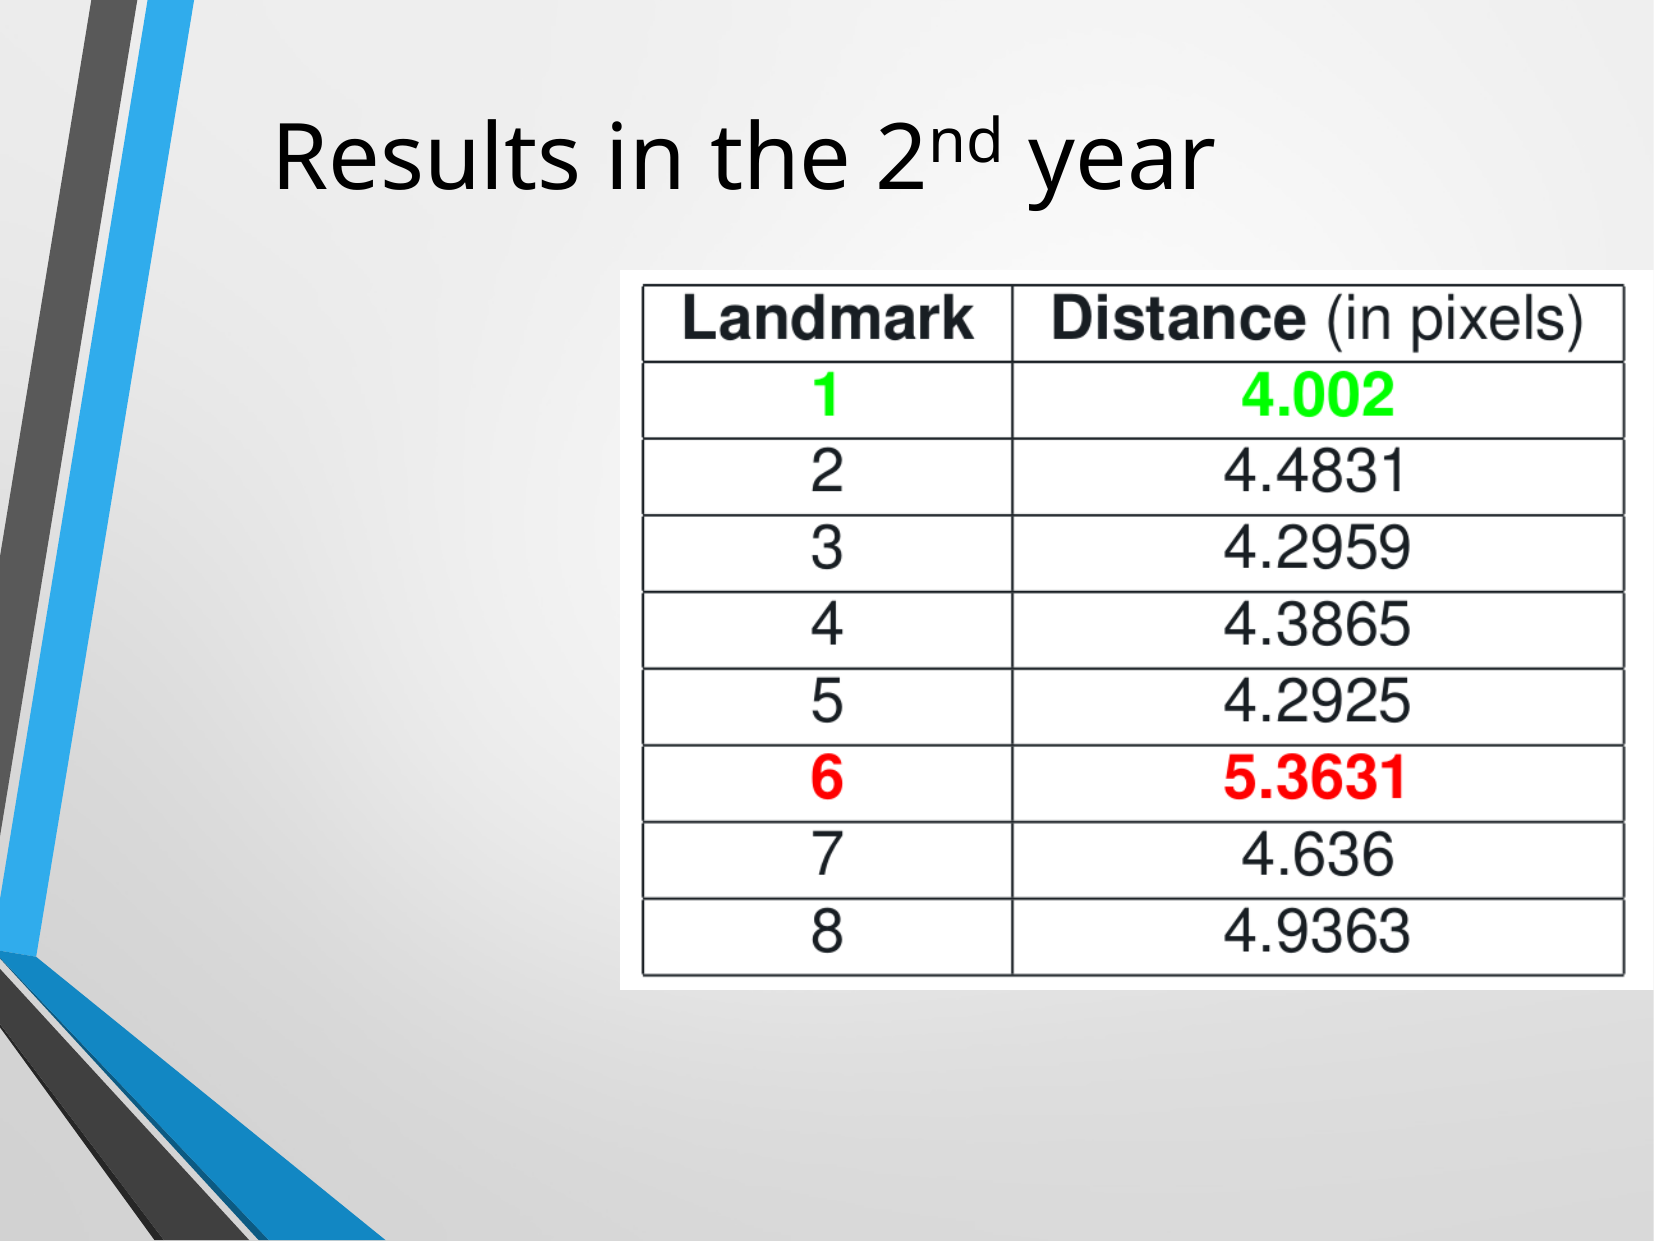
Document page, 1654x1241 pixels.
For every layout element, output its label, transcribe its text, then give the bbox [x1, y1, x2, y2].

picture [620, 270, 1654, 990]
title Results in the 2nd year [0, 49, 1489, 257]
